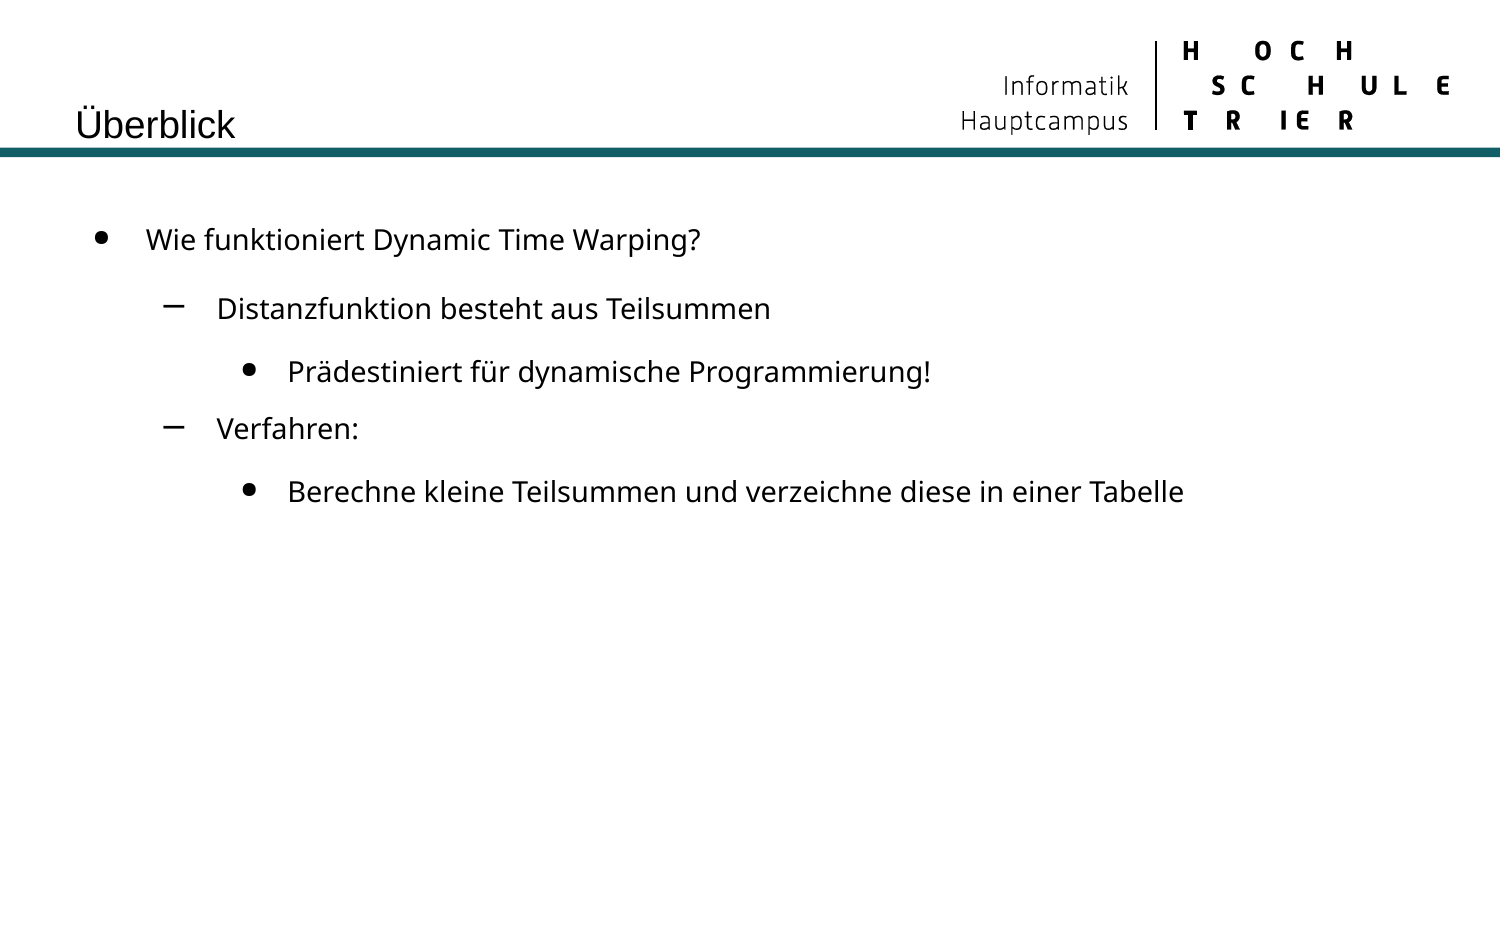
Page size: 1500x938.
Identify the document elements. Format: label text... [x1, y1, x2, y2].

title Überblick [75, 37, 1425, 194]
list Wie funktioniert Dynamic Time Warping? Distanzfunktion besteht aus Teilsummen Prädestiniert für dynamische Programmierung! Verfahren: Berechne kleine Teilsummen und verzeichne diese in einer Tabelle [75, 219, 1425, 863]
